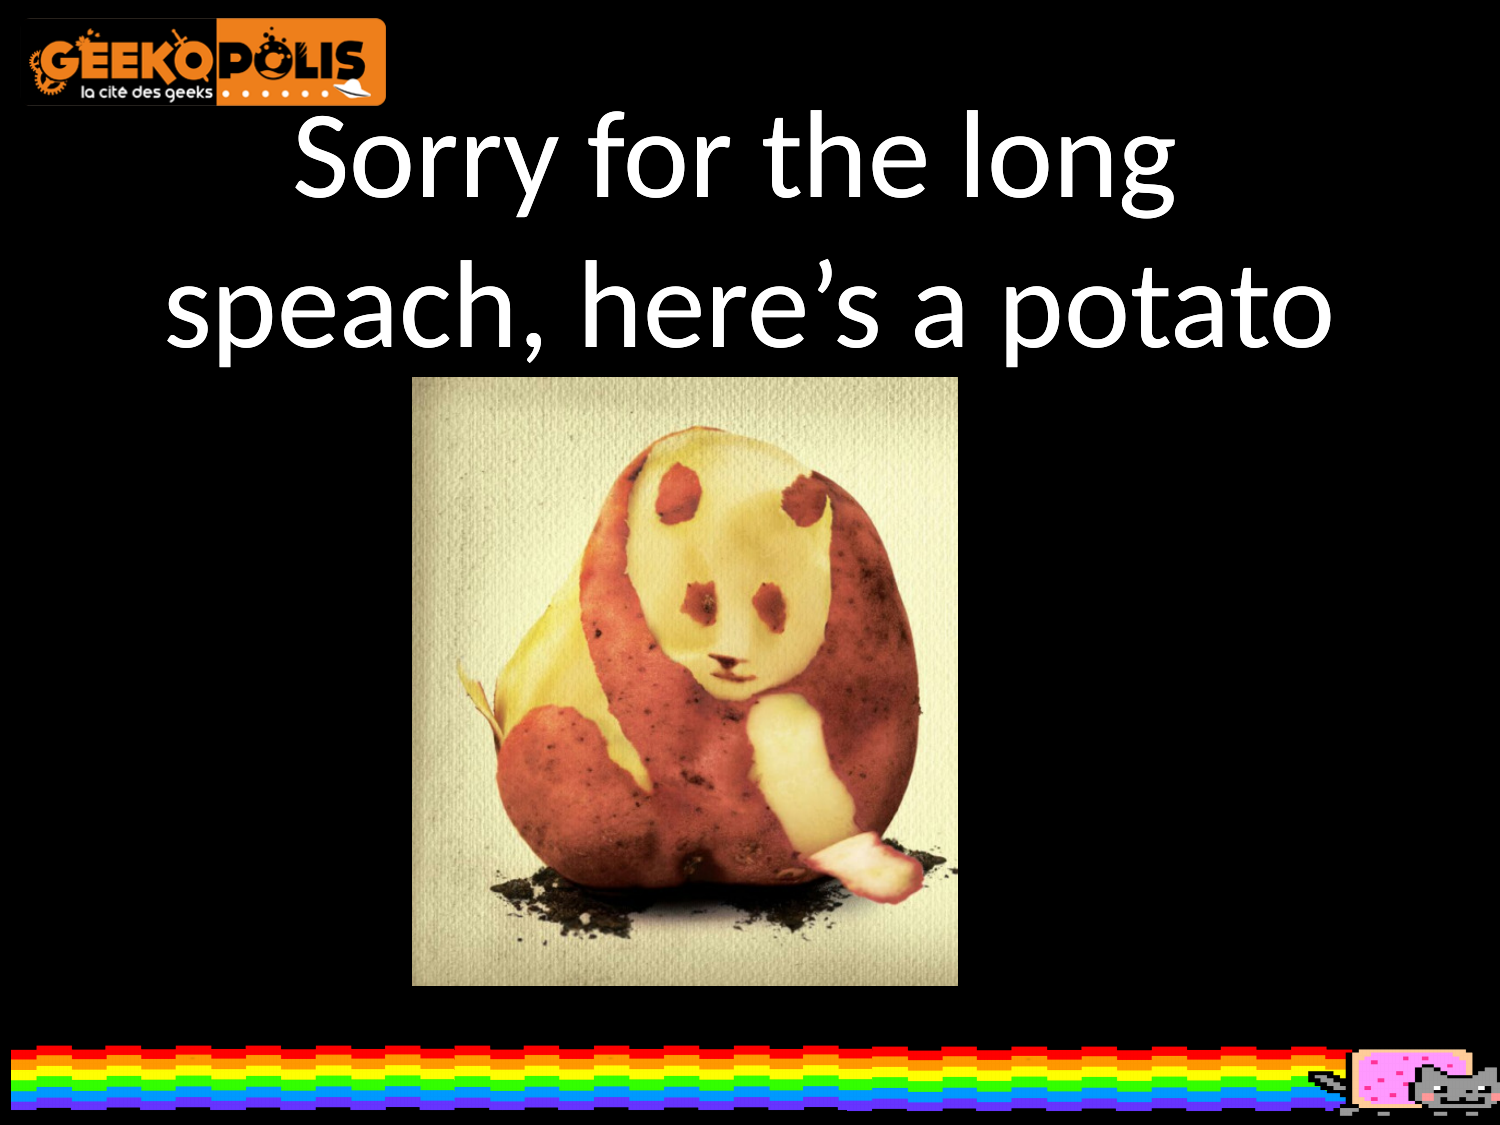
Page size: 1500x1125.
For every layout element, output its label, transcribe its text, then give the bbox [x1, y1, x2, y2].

text_box Sorry for the long speach, here’s a potato [0, 64, 1500, 380]
picture [412, 380, 958, 986]
picture [11, 1039, 1500, 1121]
picture [17, 11, 390, 64]
